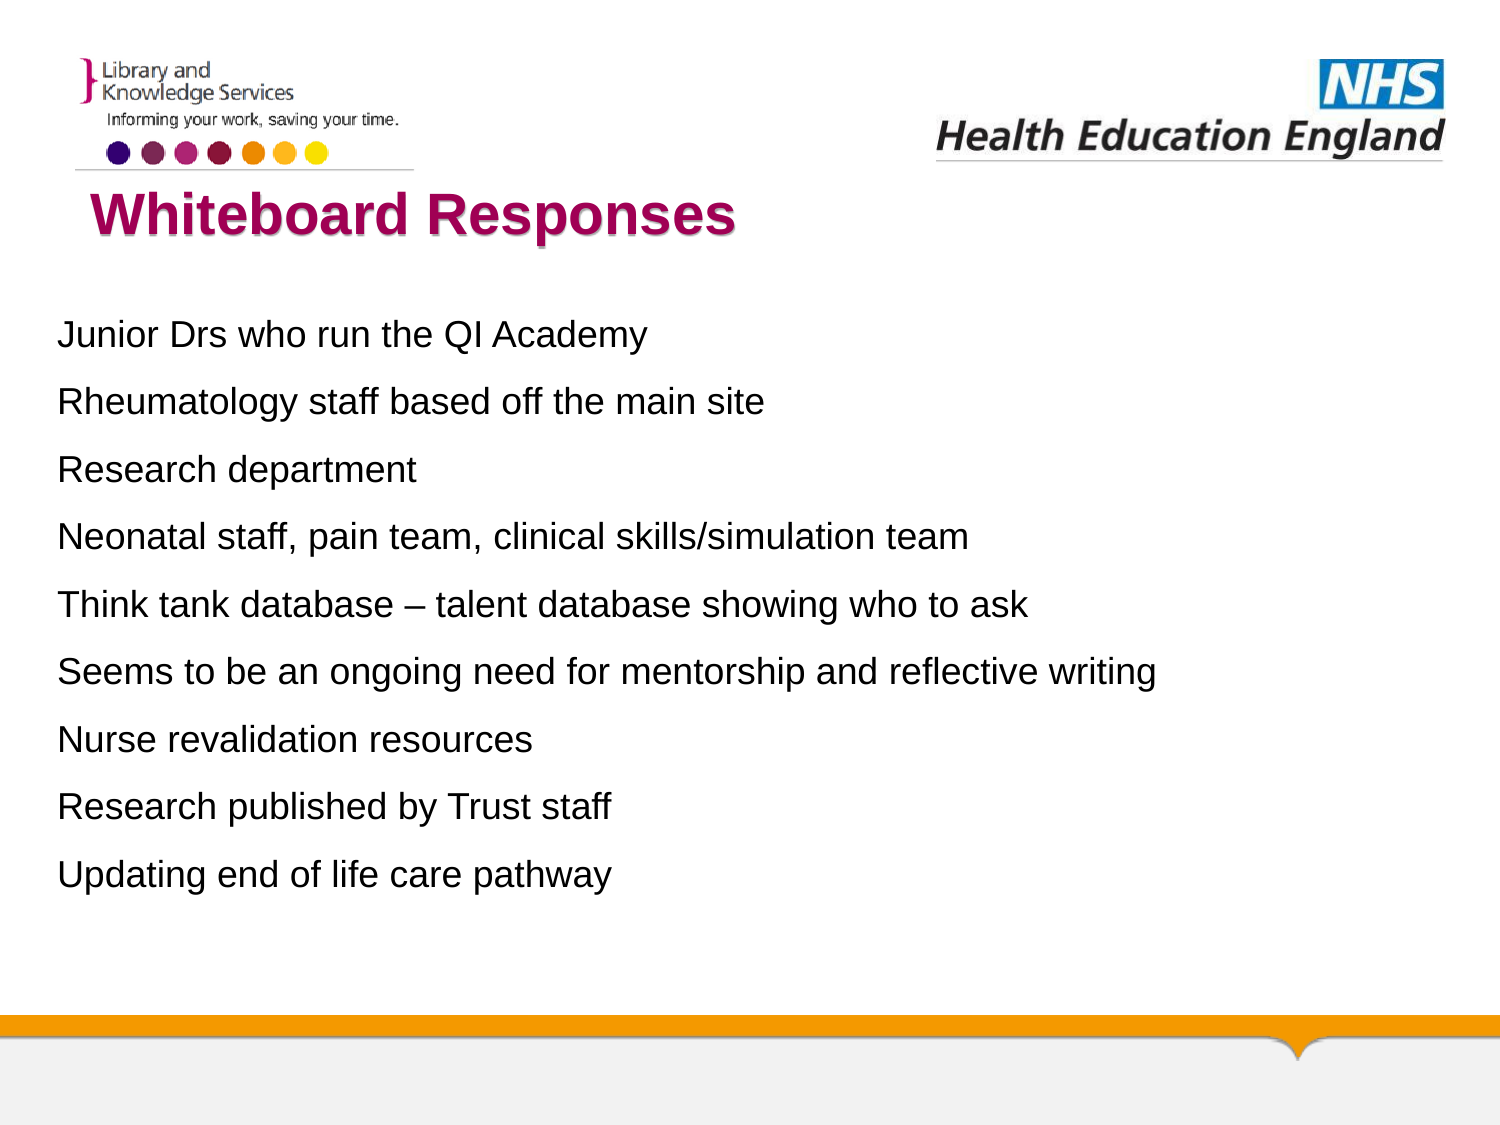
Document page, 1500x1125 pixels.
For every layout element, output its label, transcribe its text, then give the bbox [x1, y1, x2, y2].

title Whiteboard Responses [104, 168, 1436, 279]
text_box Junior Drs who run the QI Academy Rheumatology staff based off the main site Research department Neonatal staff, pain team, clinical skills/simulation team Think tank database – talent database showing who to ask Seems to be an ongoing need for mentorship and reflective writing Nurse revalidation resources Research published by Trust staff Updating end of life care pathway [41, 279, 1500, 1000]
picture [75, 54, 416, 169]
